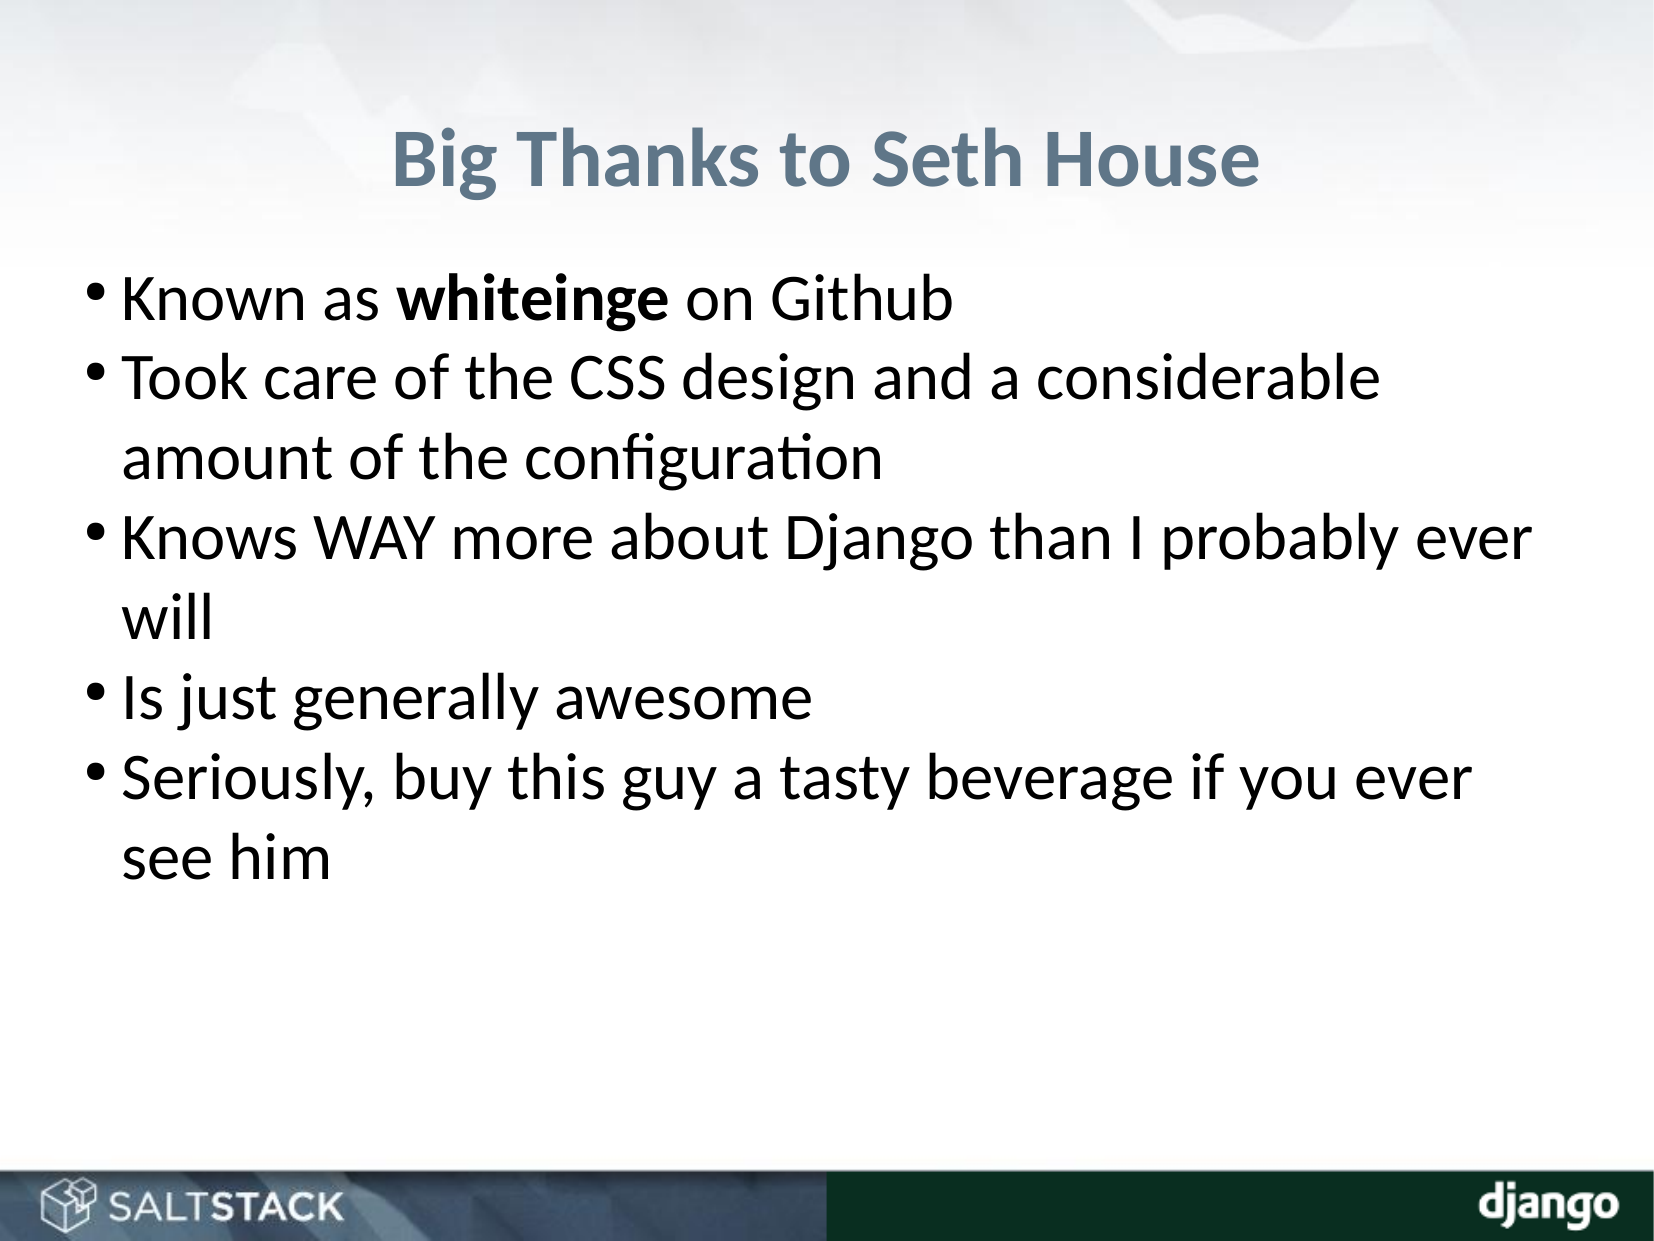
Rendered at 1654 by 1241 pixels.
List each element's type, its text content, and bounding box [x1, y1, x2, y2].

text_box Big Thanks to Seth House [82, 49, 1571, 245]
picture [0, 0, 1654, 1241]
text_box Known as whiteinge on Github Took care of the CSS design and a considerable amount of the configuration Knows WAY more about Django than I probably ever will Is just generally awesome Seriously, buy this guy a tasty beverage if you ever see him [69, 245, 1585, 1141]
